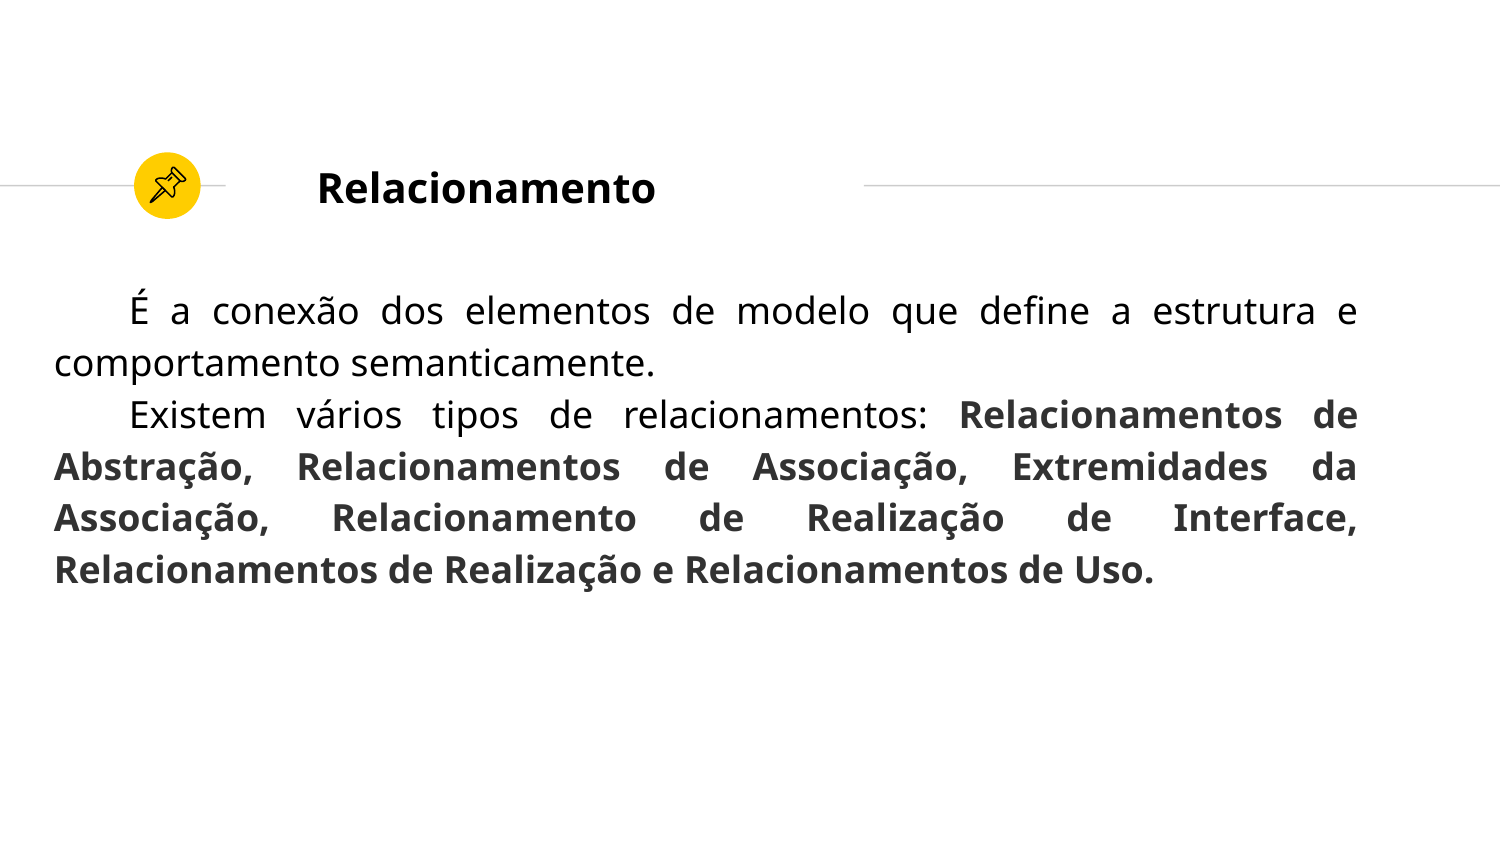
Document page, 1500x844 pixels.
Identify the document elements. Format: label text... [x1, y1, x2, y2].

list É a conexão dos elementos de modelo que define a estrutura e comportamento semanticamente. Existem vários tipos de relacionamentos: Relacionamentos de Abstração, Relacionamentos de Associação, Extremidades da Associação, Relacionamento de Realização de Interface, Relacionamentos de Realização e Relacionamentos de Uso. [38, 265, 1375, 796]
title Relacionamento [226, 151, 863, 223]
